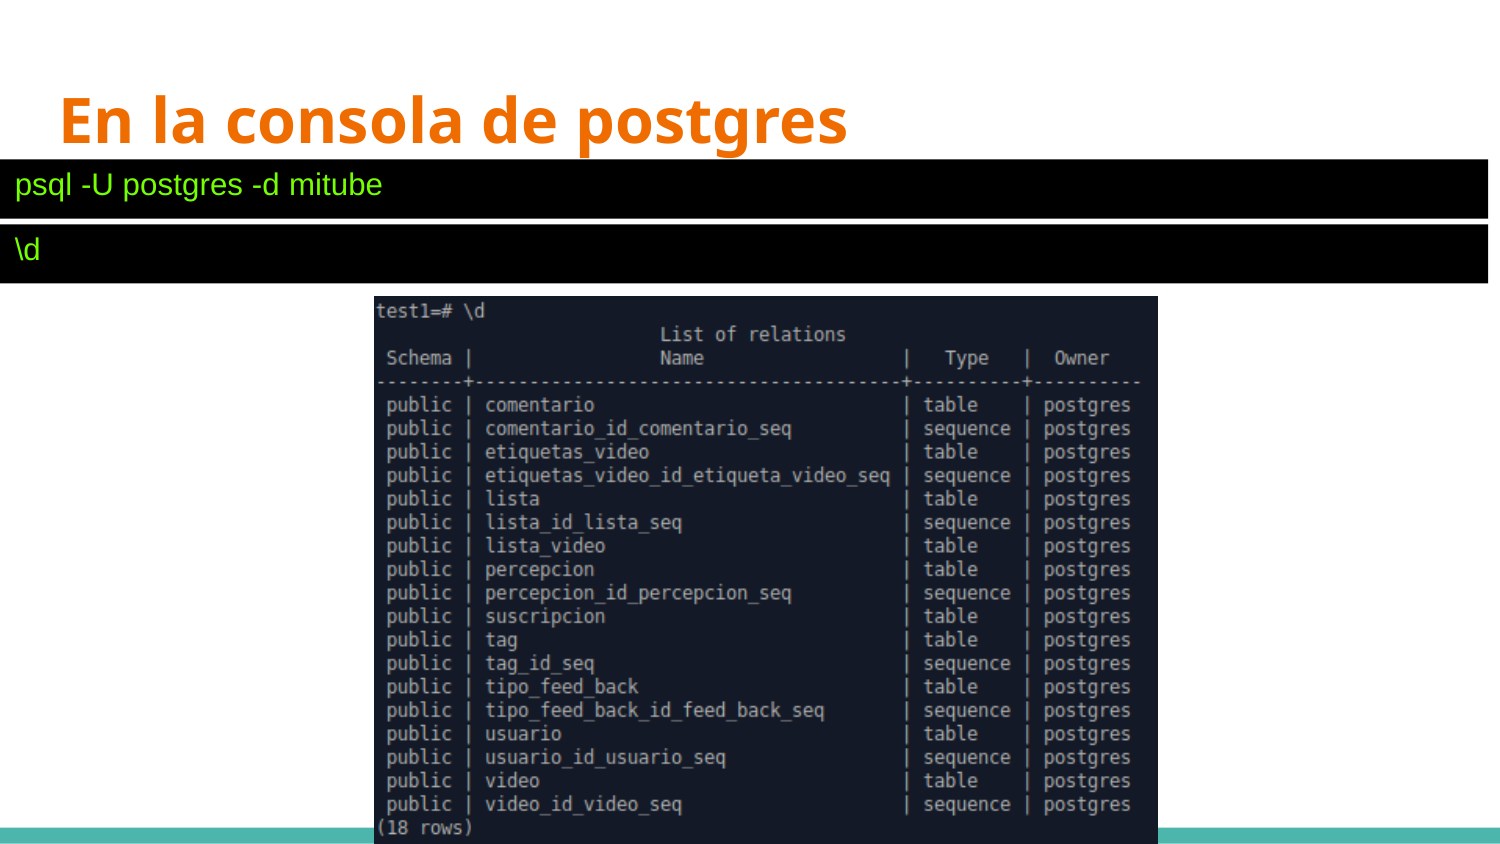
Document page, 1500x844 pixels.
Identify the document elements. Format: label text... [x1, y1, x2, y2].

title En la consola de postgres [43, 61, 1441, 159]
text_box \d [0, 224, 1489, 284]
text_box psql -U postgres -d mitube [0, 159, 1489, 219]
picture [374, 296, 1158, 844]
